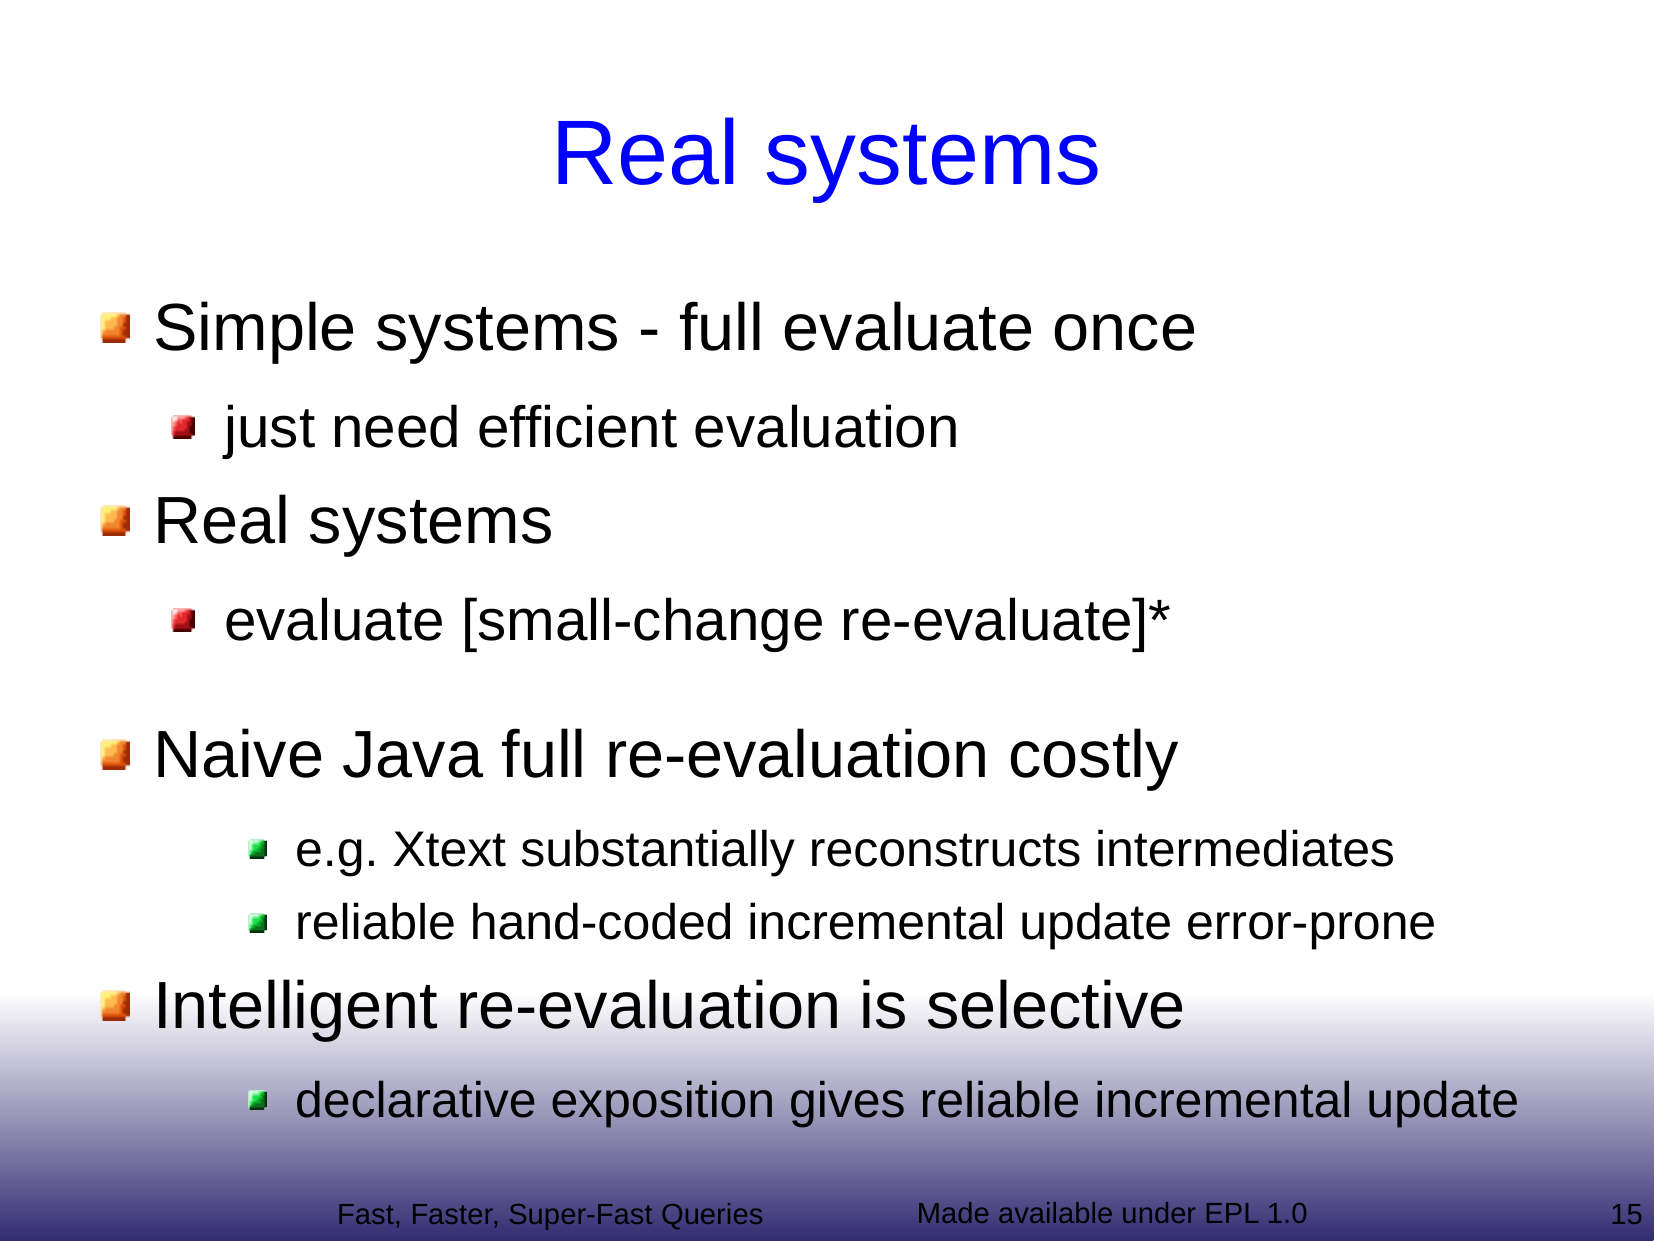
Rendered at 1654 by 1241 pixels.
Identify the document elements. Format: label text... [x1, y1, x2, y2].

list Simple systems - full evaluate once just need efficient evaluation Real systems evaluate [small-change re-evaluate]* Naive Java full re-evaluation costly e.g. Xtext substantially reconstructs intermediates reliable hand-coded incremental update error-prone Intelligent re-evaluation is selective declarative exposition gives reliable incremental update [82, 290, 1571, 1128]
title Real systems [82, 49, 1571, 257]
